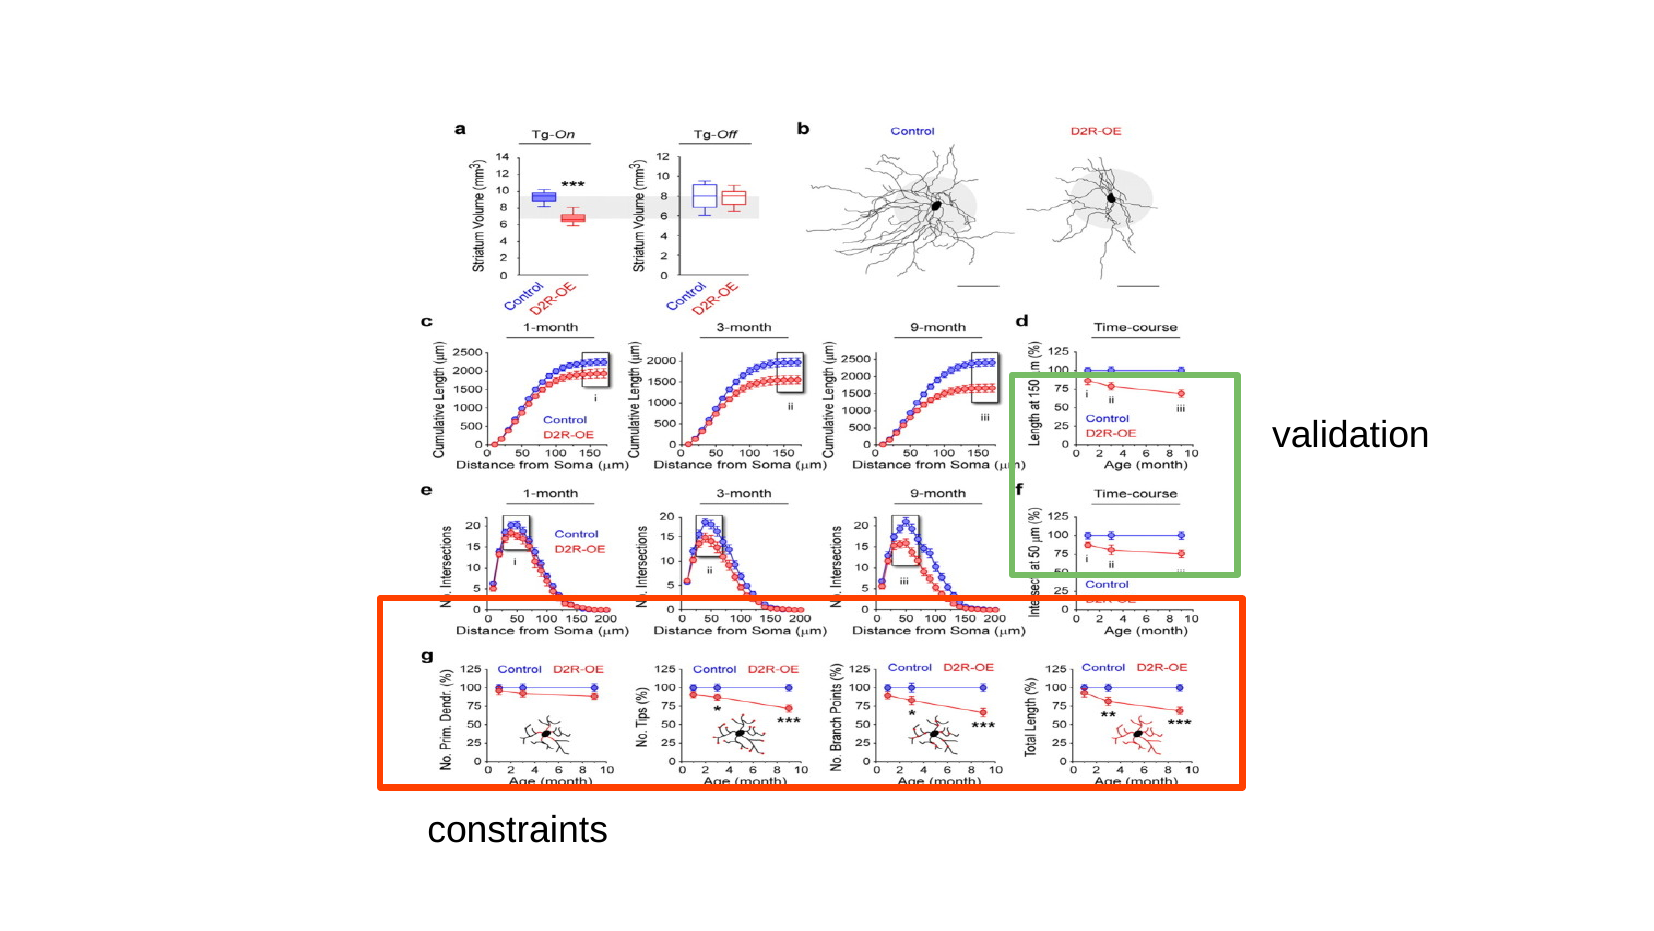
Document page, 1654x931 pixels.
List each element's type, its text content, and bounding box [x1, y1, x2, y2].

text_box [379, 598, 1243, 788]
text_box [1011, 374, 1238, 575]
text_box constraints [412, 801, 624, 859]
text_box validation [1257, 406, 1445, 464]
picture [420, 121, 1201, 598]
